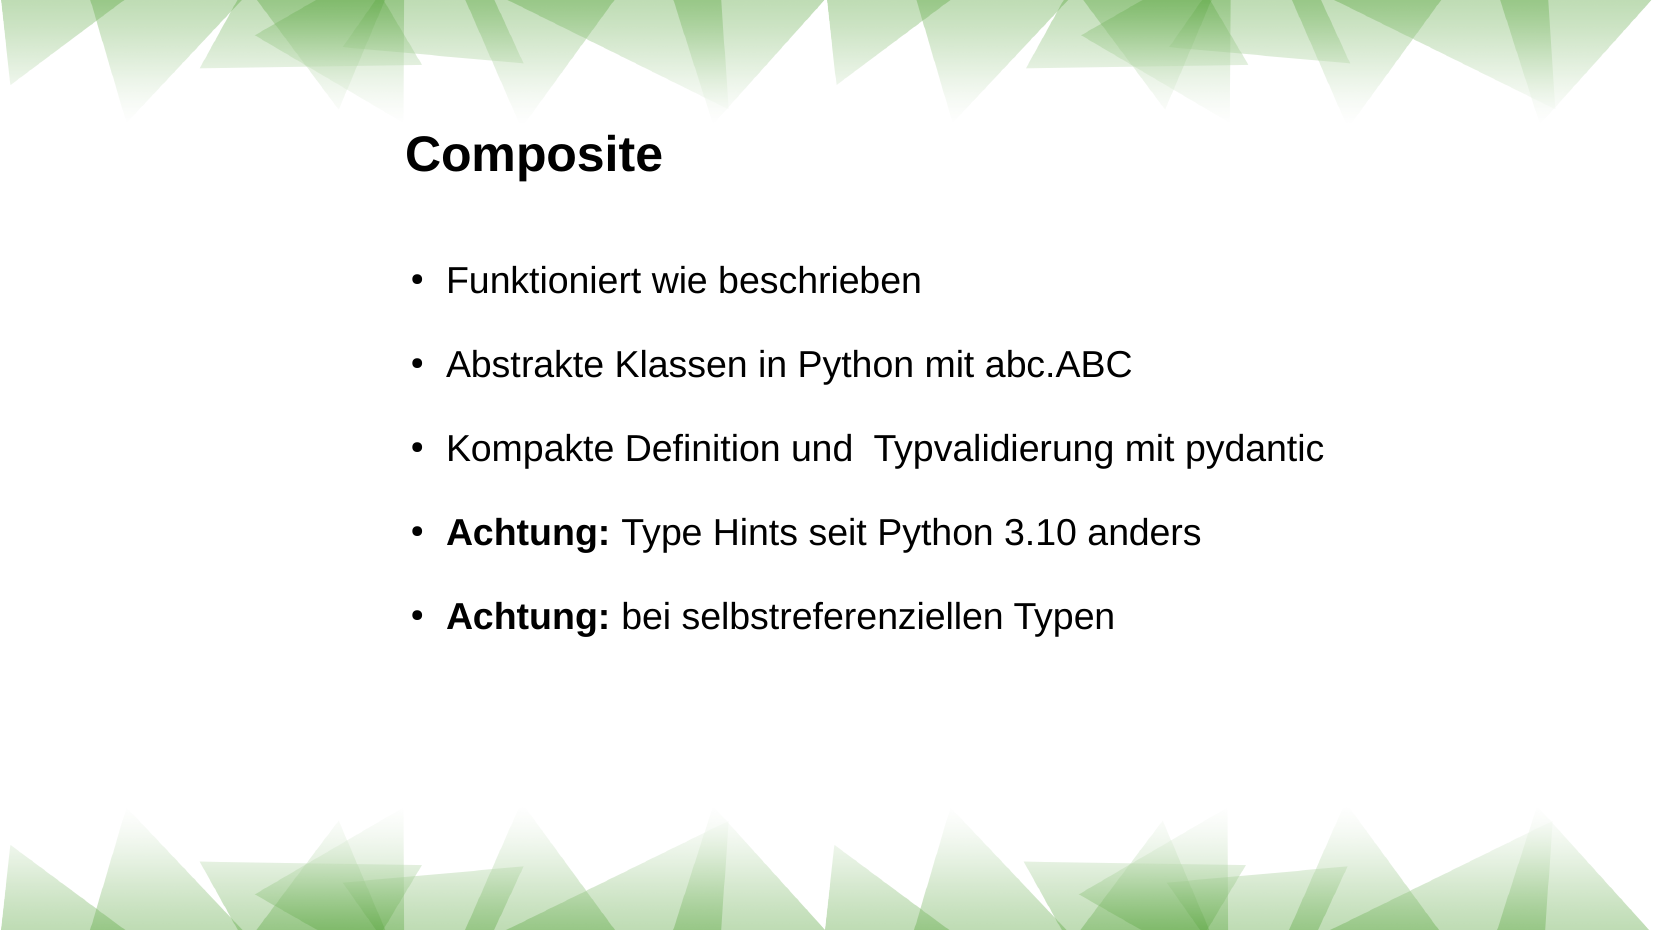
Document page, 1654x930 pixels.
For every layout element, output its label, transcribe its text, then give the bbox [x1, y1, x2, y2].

text_box Funktioniert wie beschrieben Abstrakte Klassen in Python mit abc.ABC Kompakte Definition und Typvalidierung mit pydantic Achtung: Type Hints seit Python 3.10 anders Achtung: bei selbstreferenziellen Typen [395, 209, 1396, 813]
picture [0, 0, 1653, 128]
picture [0, 802, 1651, 930]
title Composite [405, 98, 1216, 209]
